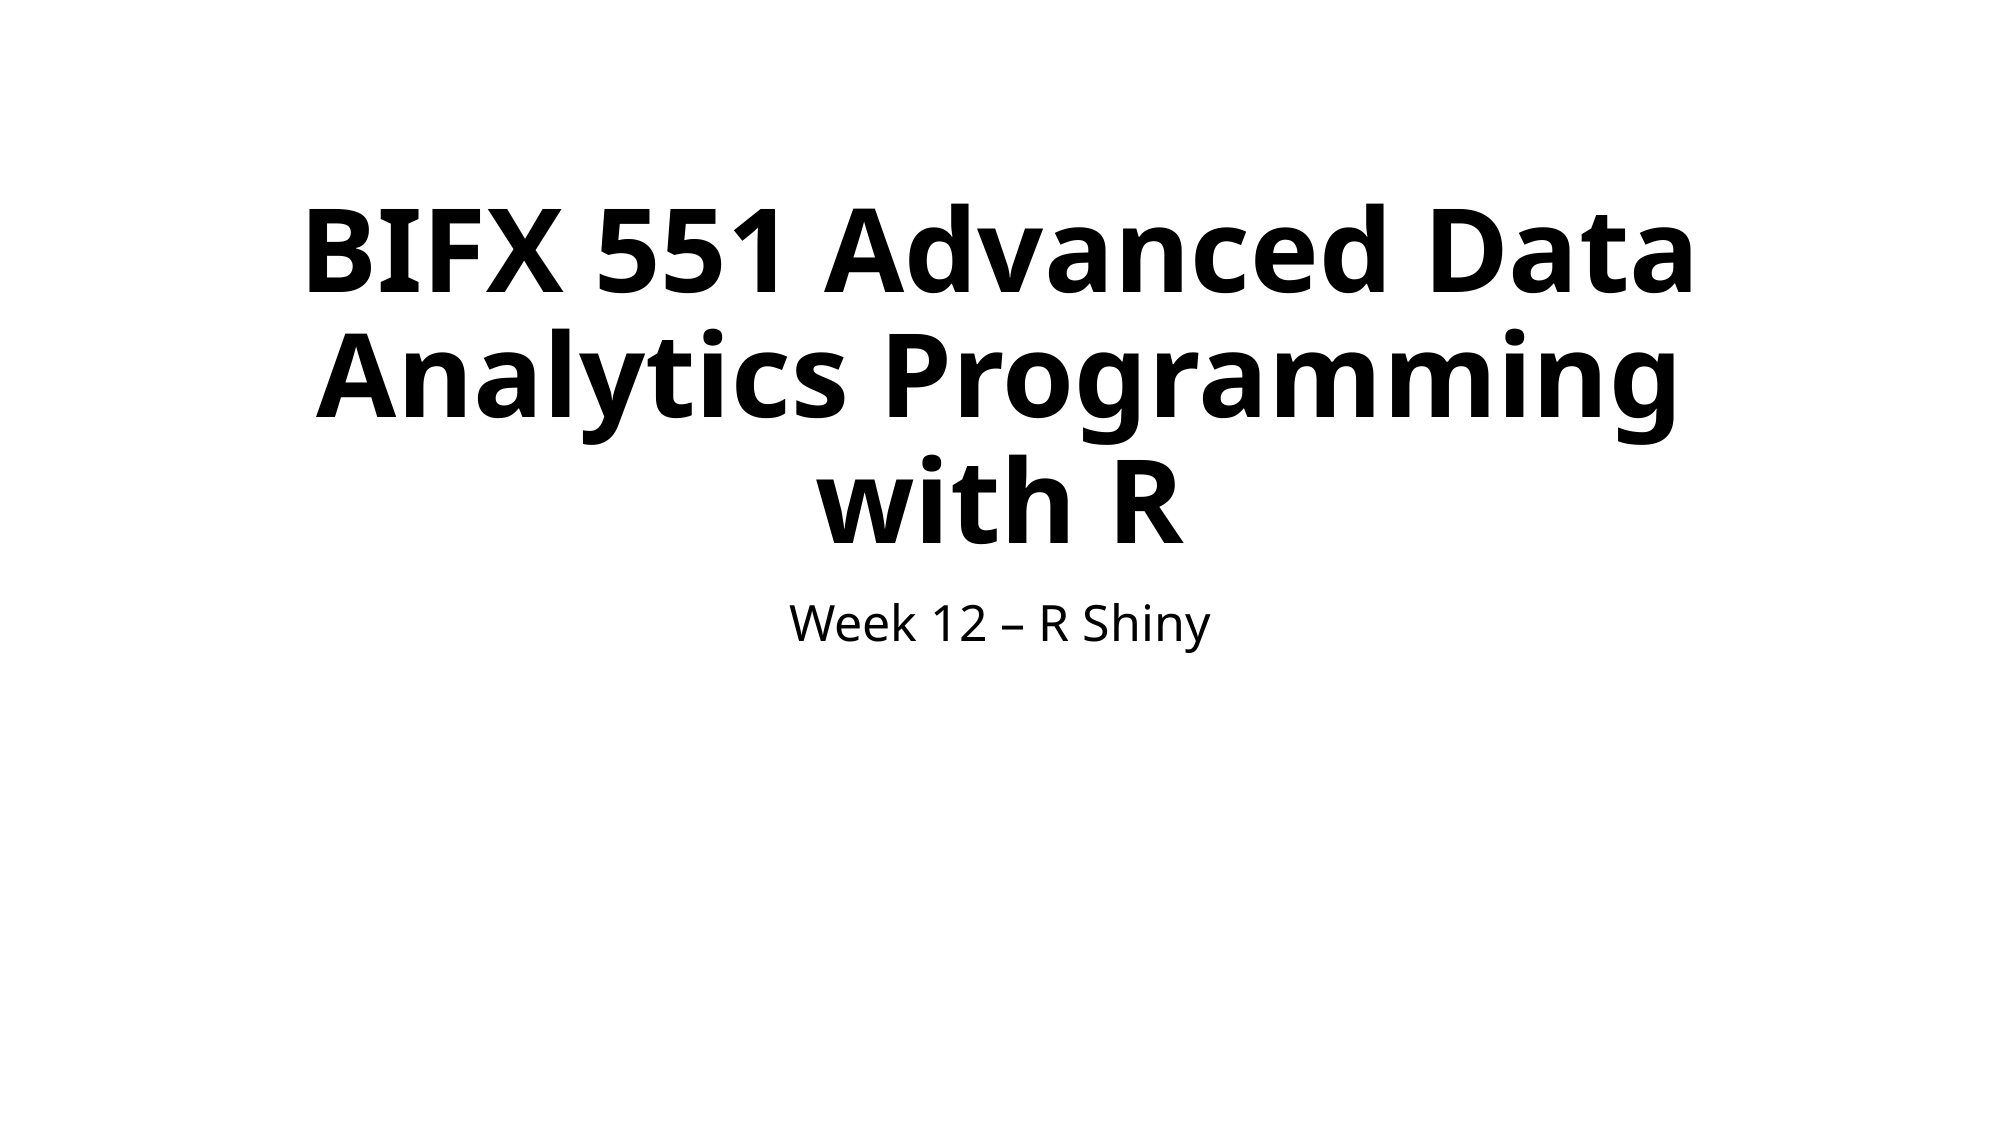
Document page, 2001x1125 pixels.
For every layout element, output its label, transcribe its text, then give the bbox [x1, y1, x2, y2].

subtitle Week 12 – R Shiny [249, 590, 1750, 863]
title BIFX 551 Advanced Data Analytics Programming with R [249, 184, 1750, 576]
